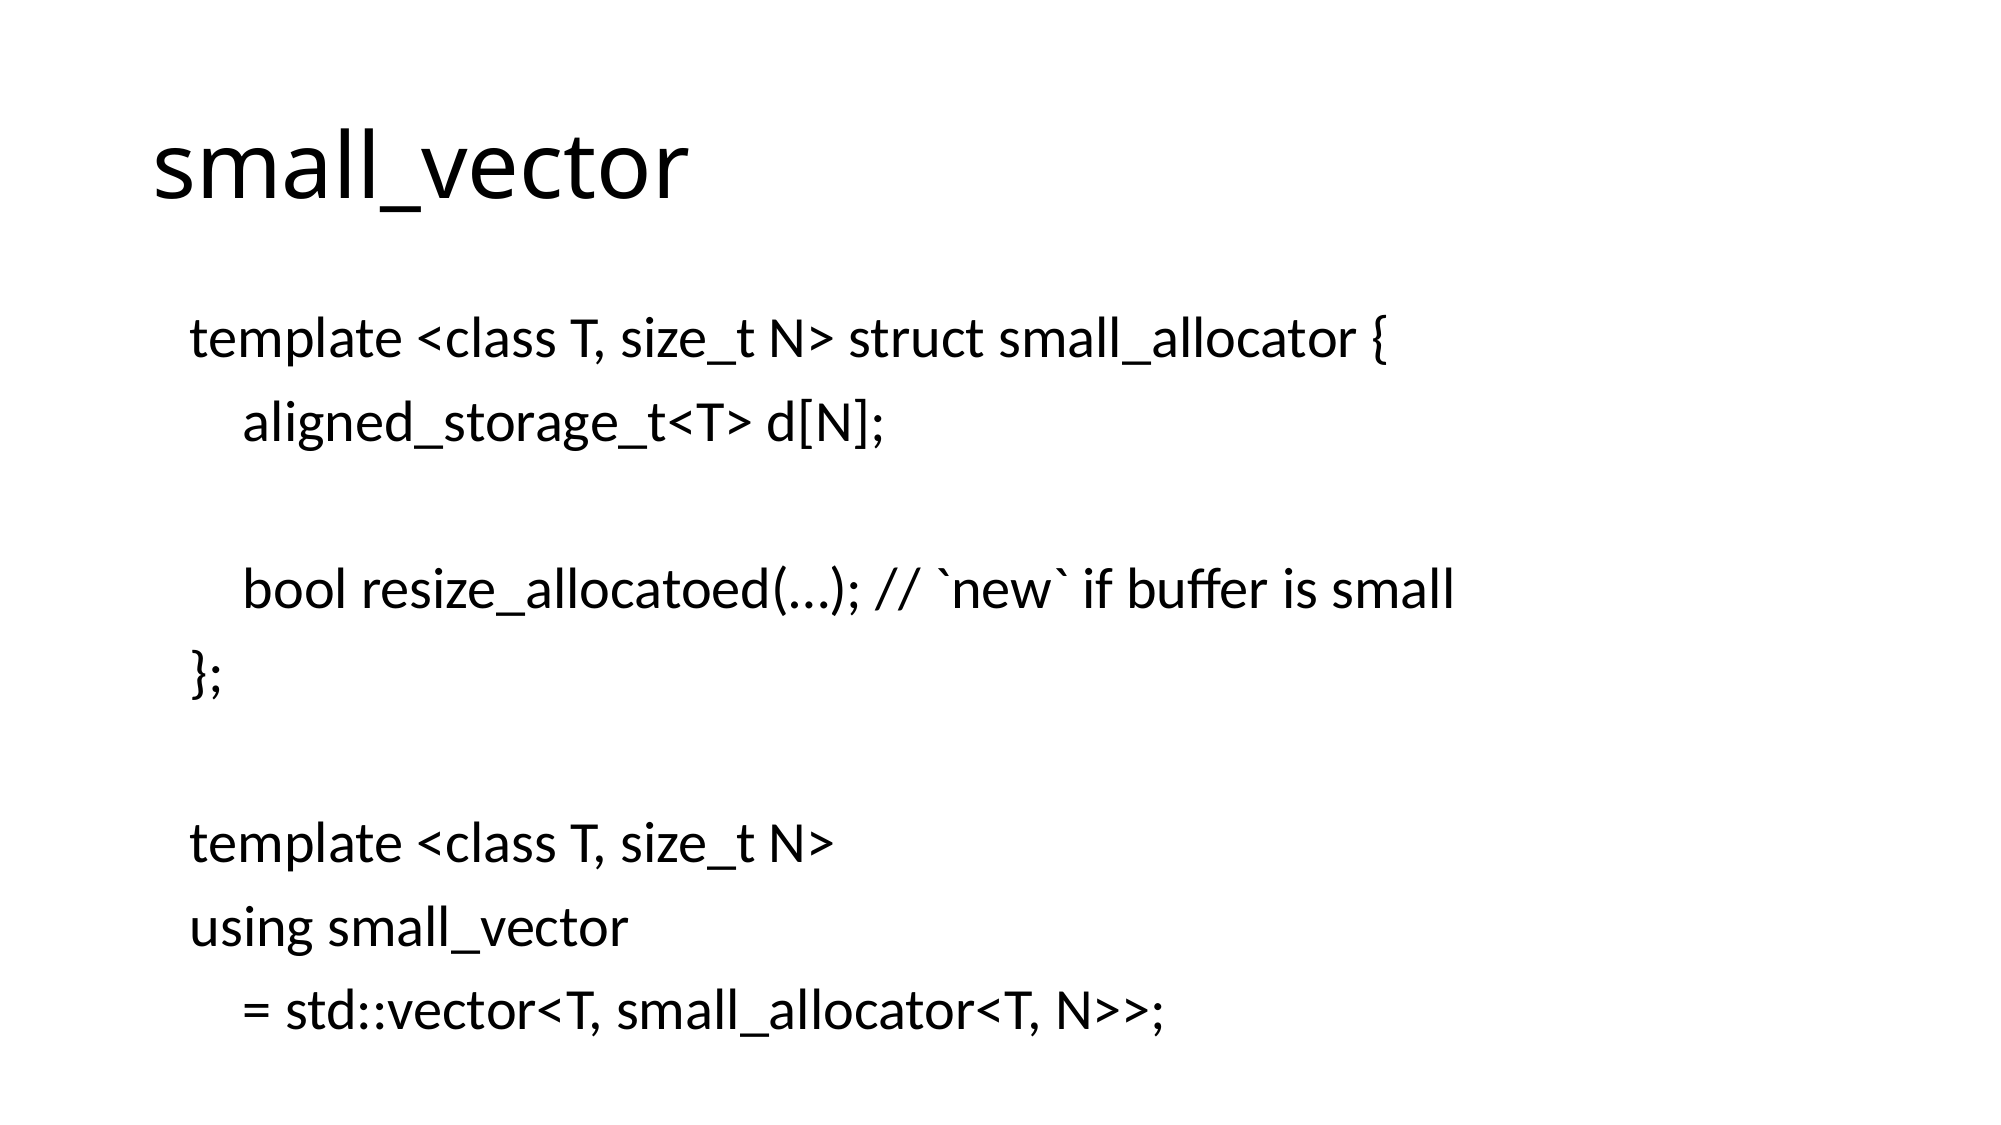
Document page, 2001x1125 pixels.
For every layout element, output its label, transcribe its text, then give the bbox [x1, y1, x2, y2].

list template <class T, size_t N> struct small_allocator { aligned_storage_t<T> d[N]; bool resize_allocatoed(…); // `new` if buffer is small }; template <class T, size_t N> using small_vector = std::vector<T, small_allocator<T, N>>; [137, 299, 1863, 1014]
title small_vector [137, 59, 1863, 278]
